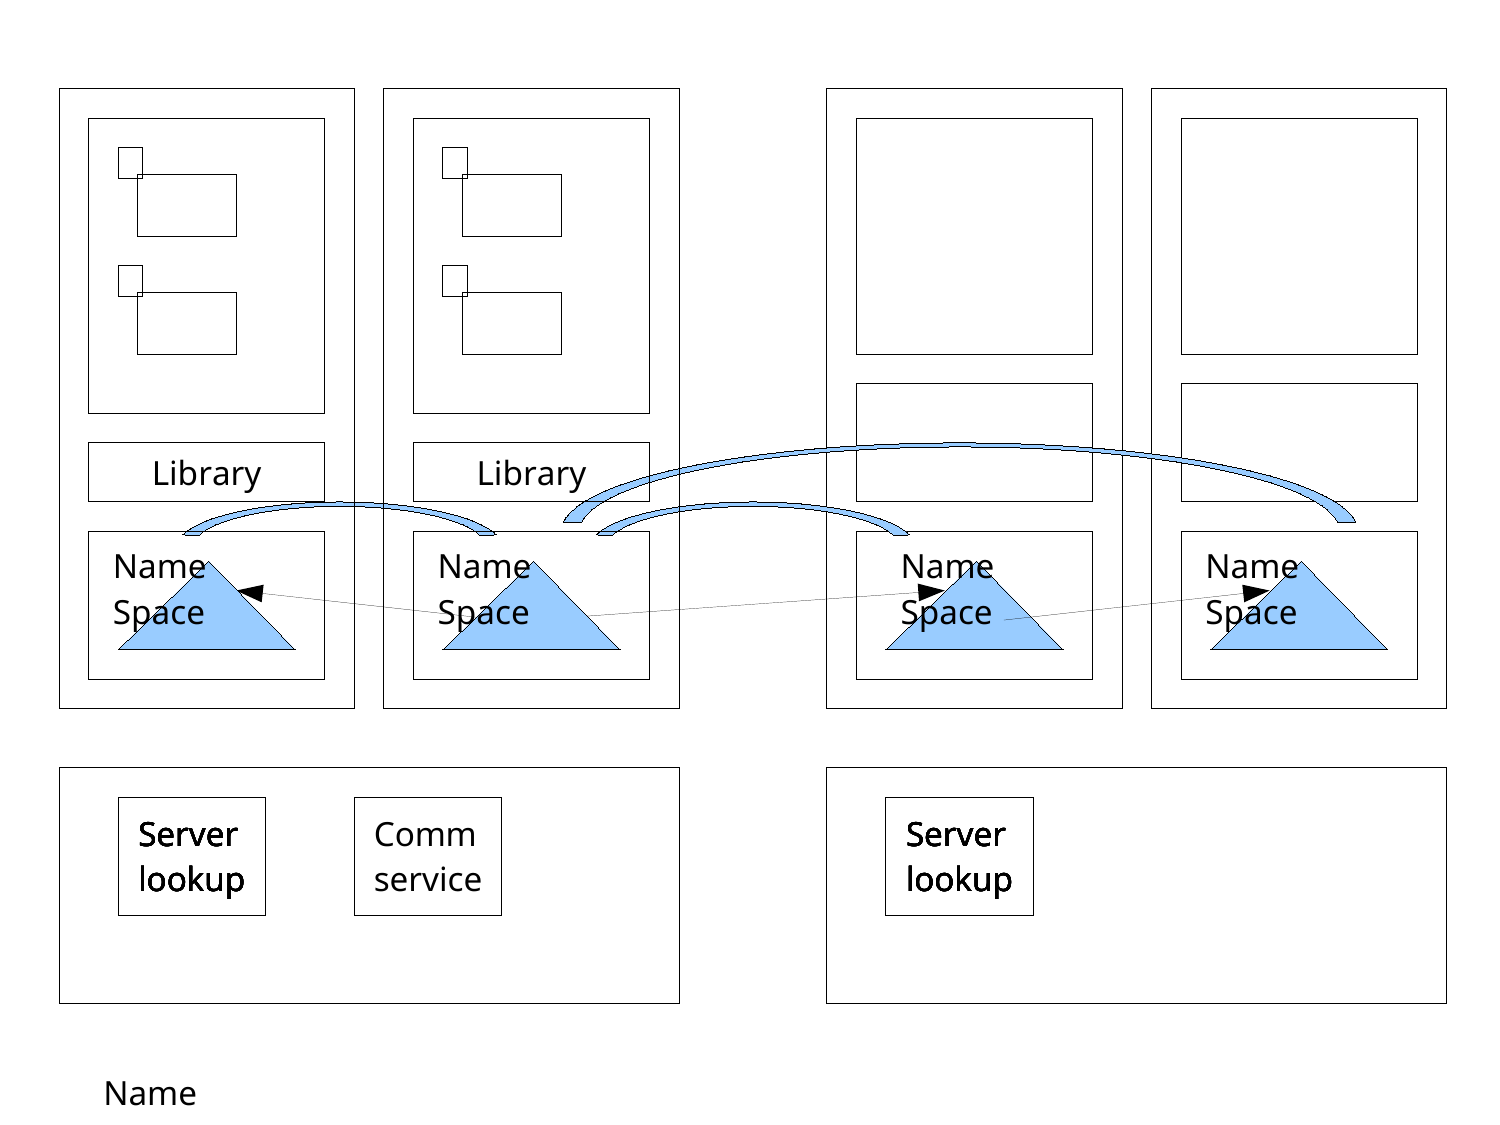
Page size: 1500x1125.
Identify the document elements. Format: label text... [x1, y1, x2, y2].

text_box [156, 615, 164, 622]
text_box [481, 615, 489, 622]
text_box Name Space [88, 1062, 286, 1118]
text_box Name Space [885, 535, 1083, 591]
text_box [118, 591, 296, 650]
text_box [924, 608, 934, 622]
text_box [384, 503, 492, 531]
text_box Name Space [1190, 535, 1388, 591]
text_box [187, 501, 354, 531]
text_box [600, 506, 679, 531]
text_box [442, 591, 621, 650]
text_box Name Space [98, 535, 296, 591]
text_box [355, 502, 383, 509]
text_box Name Space [422, 535, 621, 591]
text_box [680, 501, 910, 536]
text_box [1249, 615, 1257, 622]
text_box Library [88, 442, 325, 502]
text_box [1210, 591, 1388, 650]
text_box [885, 591, 1064, 650]
text_box Library [413, 442, 650, 502]
text_box [650, 468, 679, 483]
text_box Server lookup [885, 797, 1034, 916]
text_box Comm service [355, 798, 501, 915]
text_box [680, 442, 1356, 523]
text_box Server lookup [118, 797, 266, 916]
text_box [563, 502, 604, 523]
